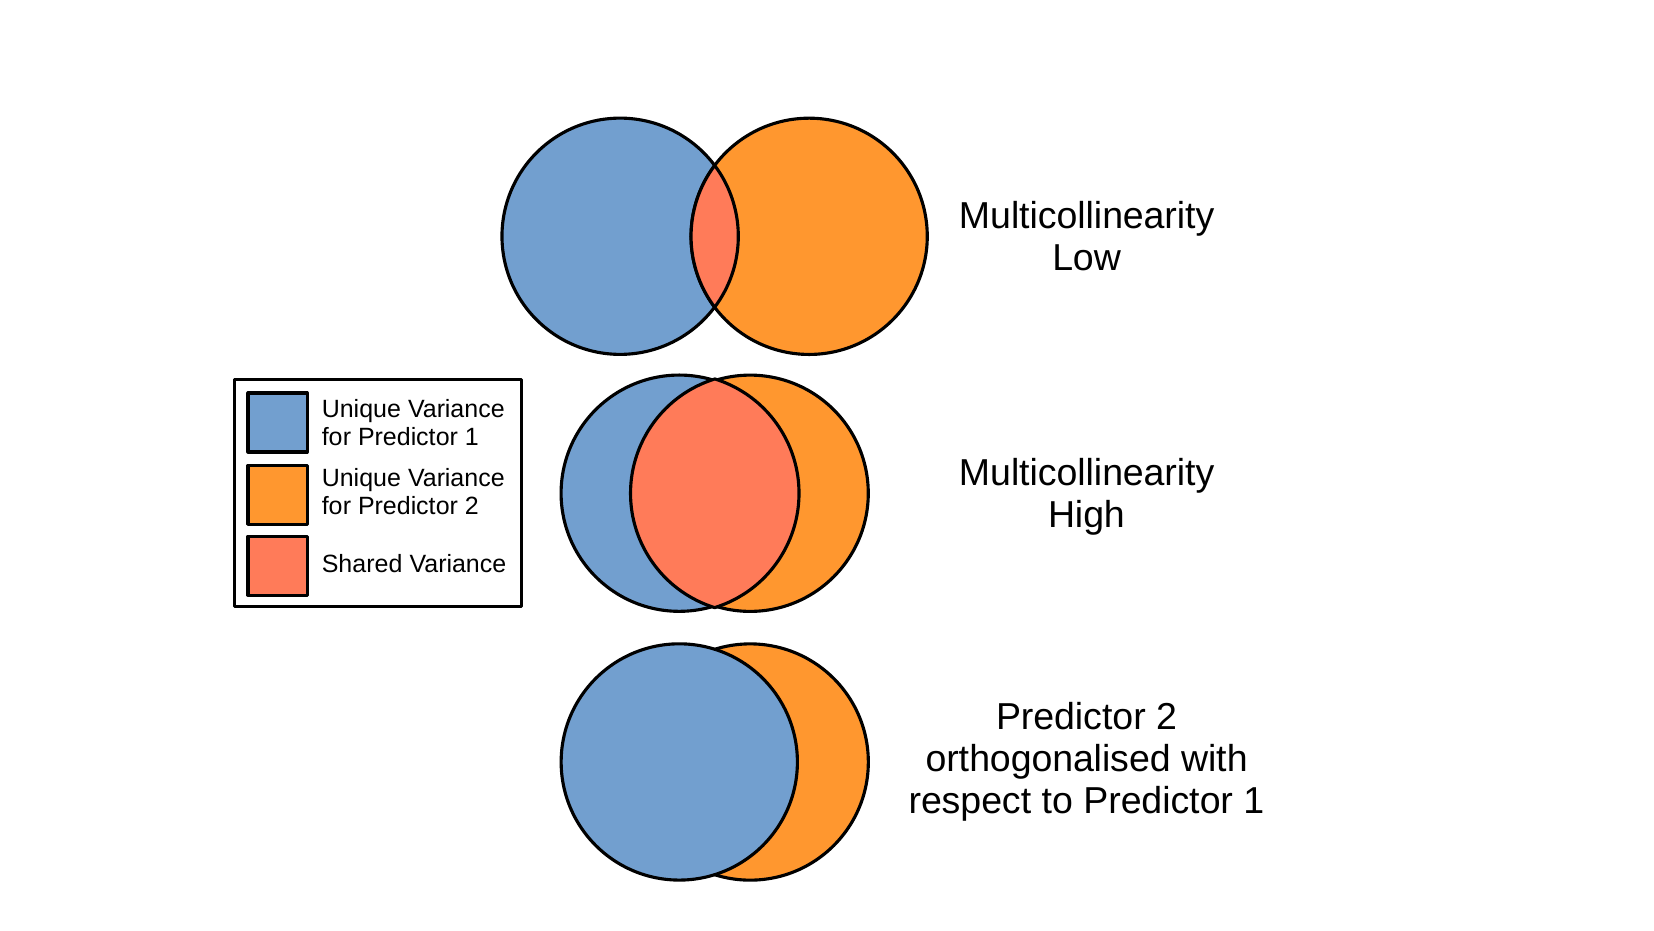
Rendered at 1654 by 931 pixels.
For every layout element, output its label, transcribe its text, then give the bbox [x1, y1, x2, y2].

text_box [561, 643, 869, 881]
text_box [561, 375, 869, 612]
text_box Shared Variance [308, 541, 520, 590]
text_box [248, 536, 308, 596]
text_box [248, 392, 308, 453]
text_box Multicollinearity Low [924, 186, 1250, 286]
text_box Unique Variance for Predictor 2 [307, 456, 520, 534]
text_box [501, 118, 924, 355]
text_box [248, 465, 308, 525]
text_box Unique Variance for Predictor 1 [307, 387, 520, 456]
text_box Predictor 2 orthogonalised with respect to Predictor 1 [879, 688, 1294, 836]
text_box Multicollinearity High [909, 443, 1264, 543]
